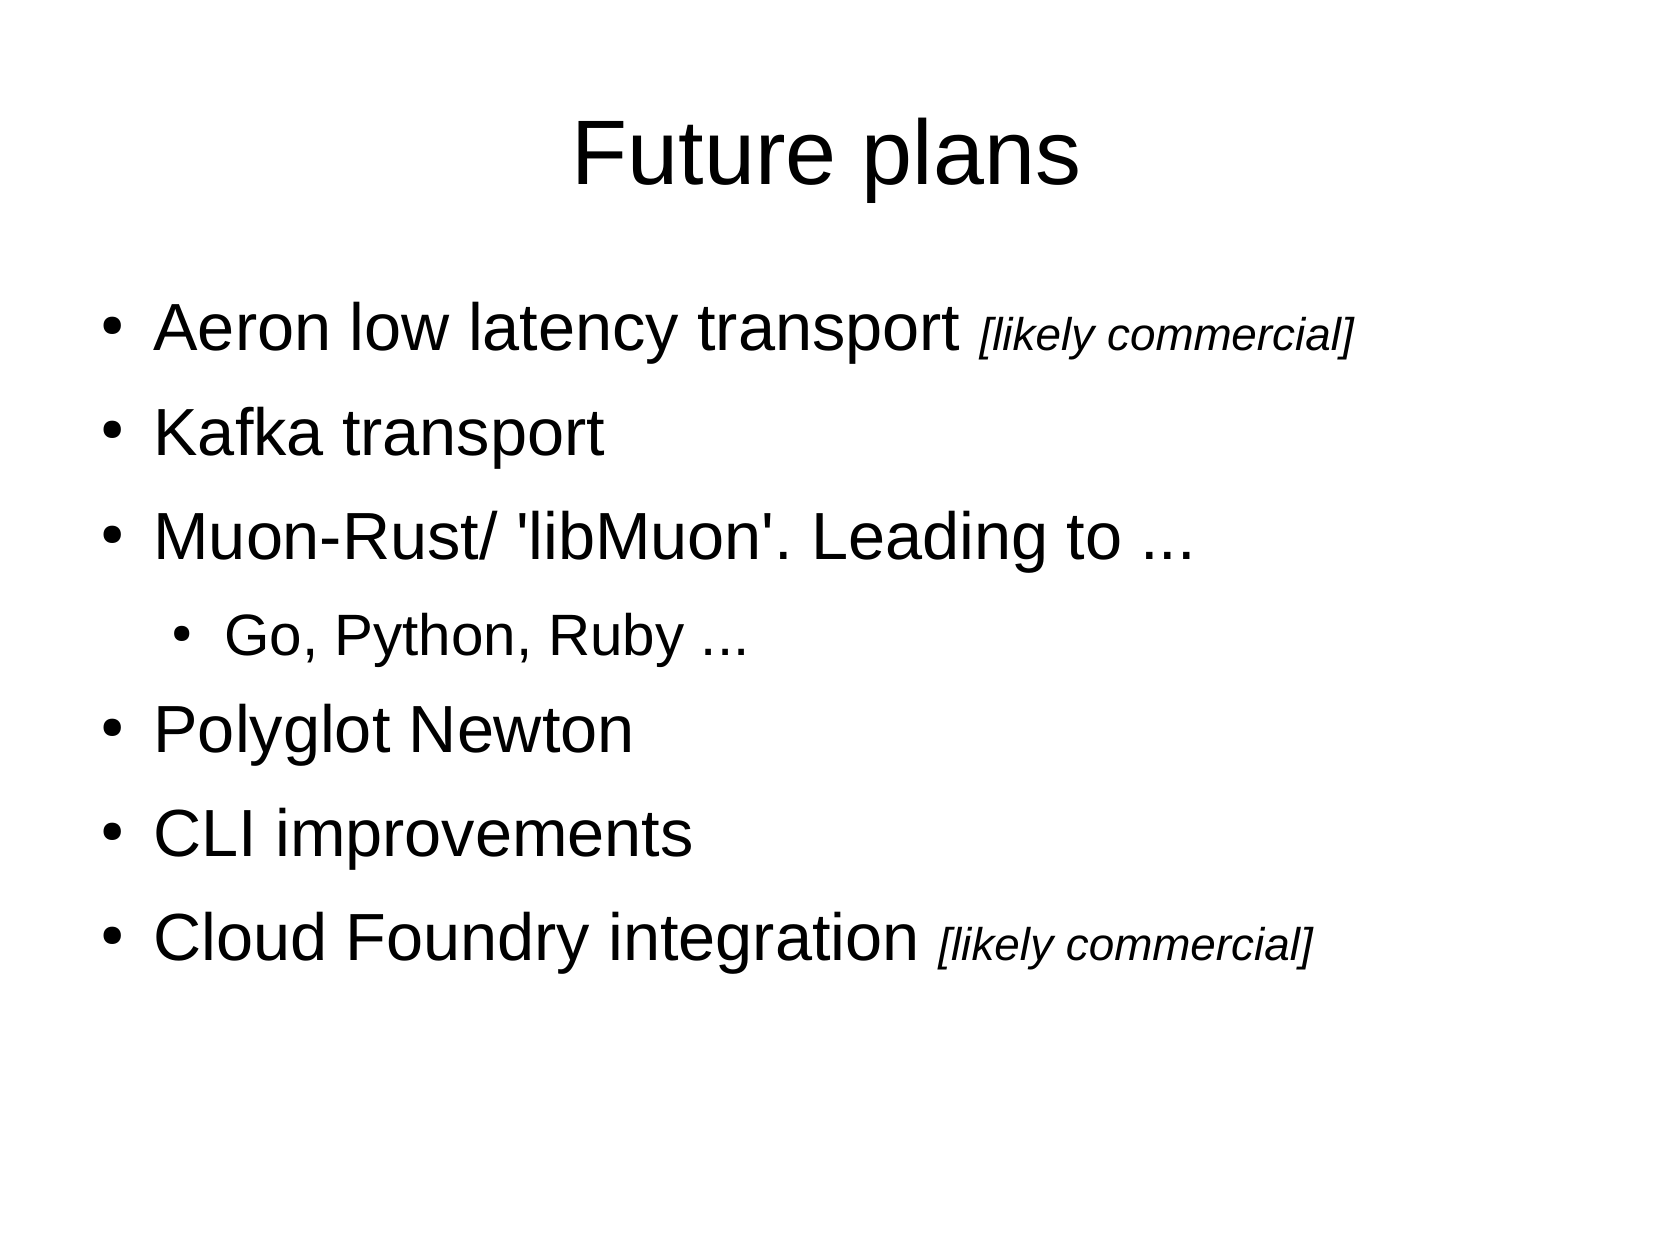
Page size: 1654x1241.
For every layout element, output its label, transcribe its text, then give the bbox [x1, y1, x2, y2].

title Future plans [82, 49, 1571, 257]
list Aeron low latency transport [likely commercial] Kafka transport Muon-Rust/ 'libMuon'. Leading to ... Go, Python, Ruby ... Polyglot Newton CLI improvements Cloud Foundry integration [likely commercial] [82, 290, 1571, 1010]
